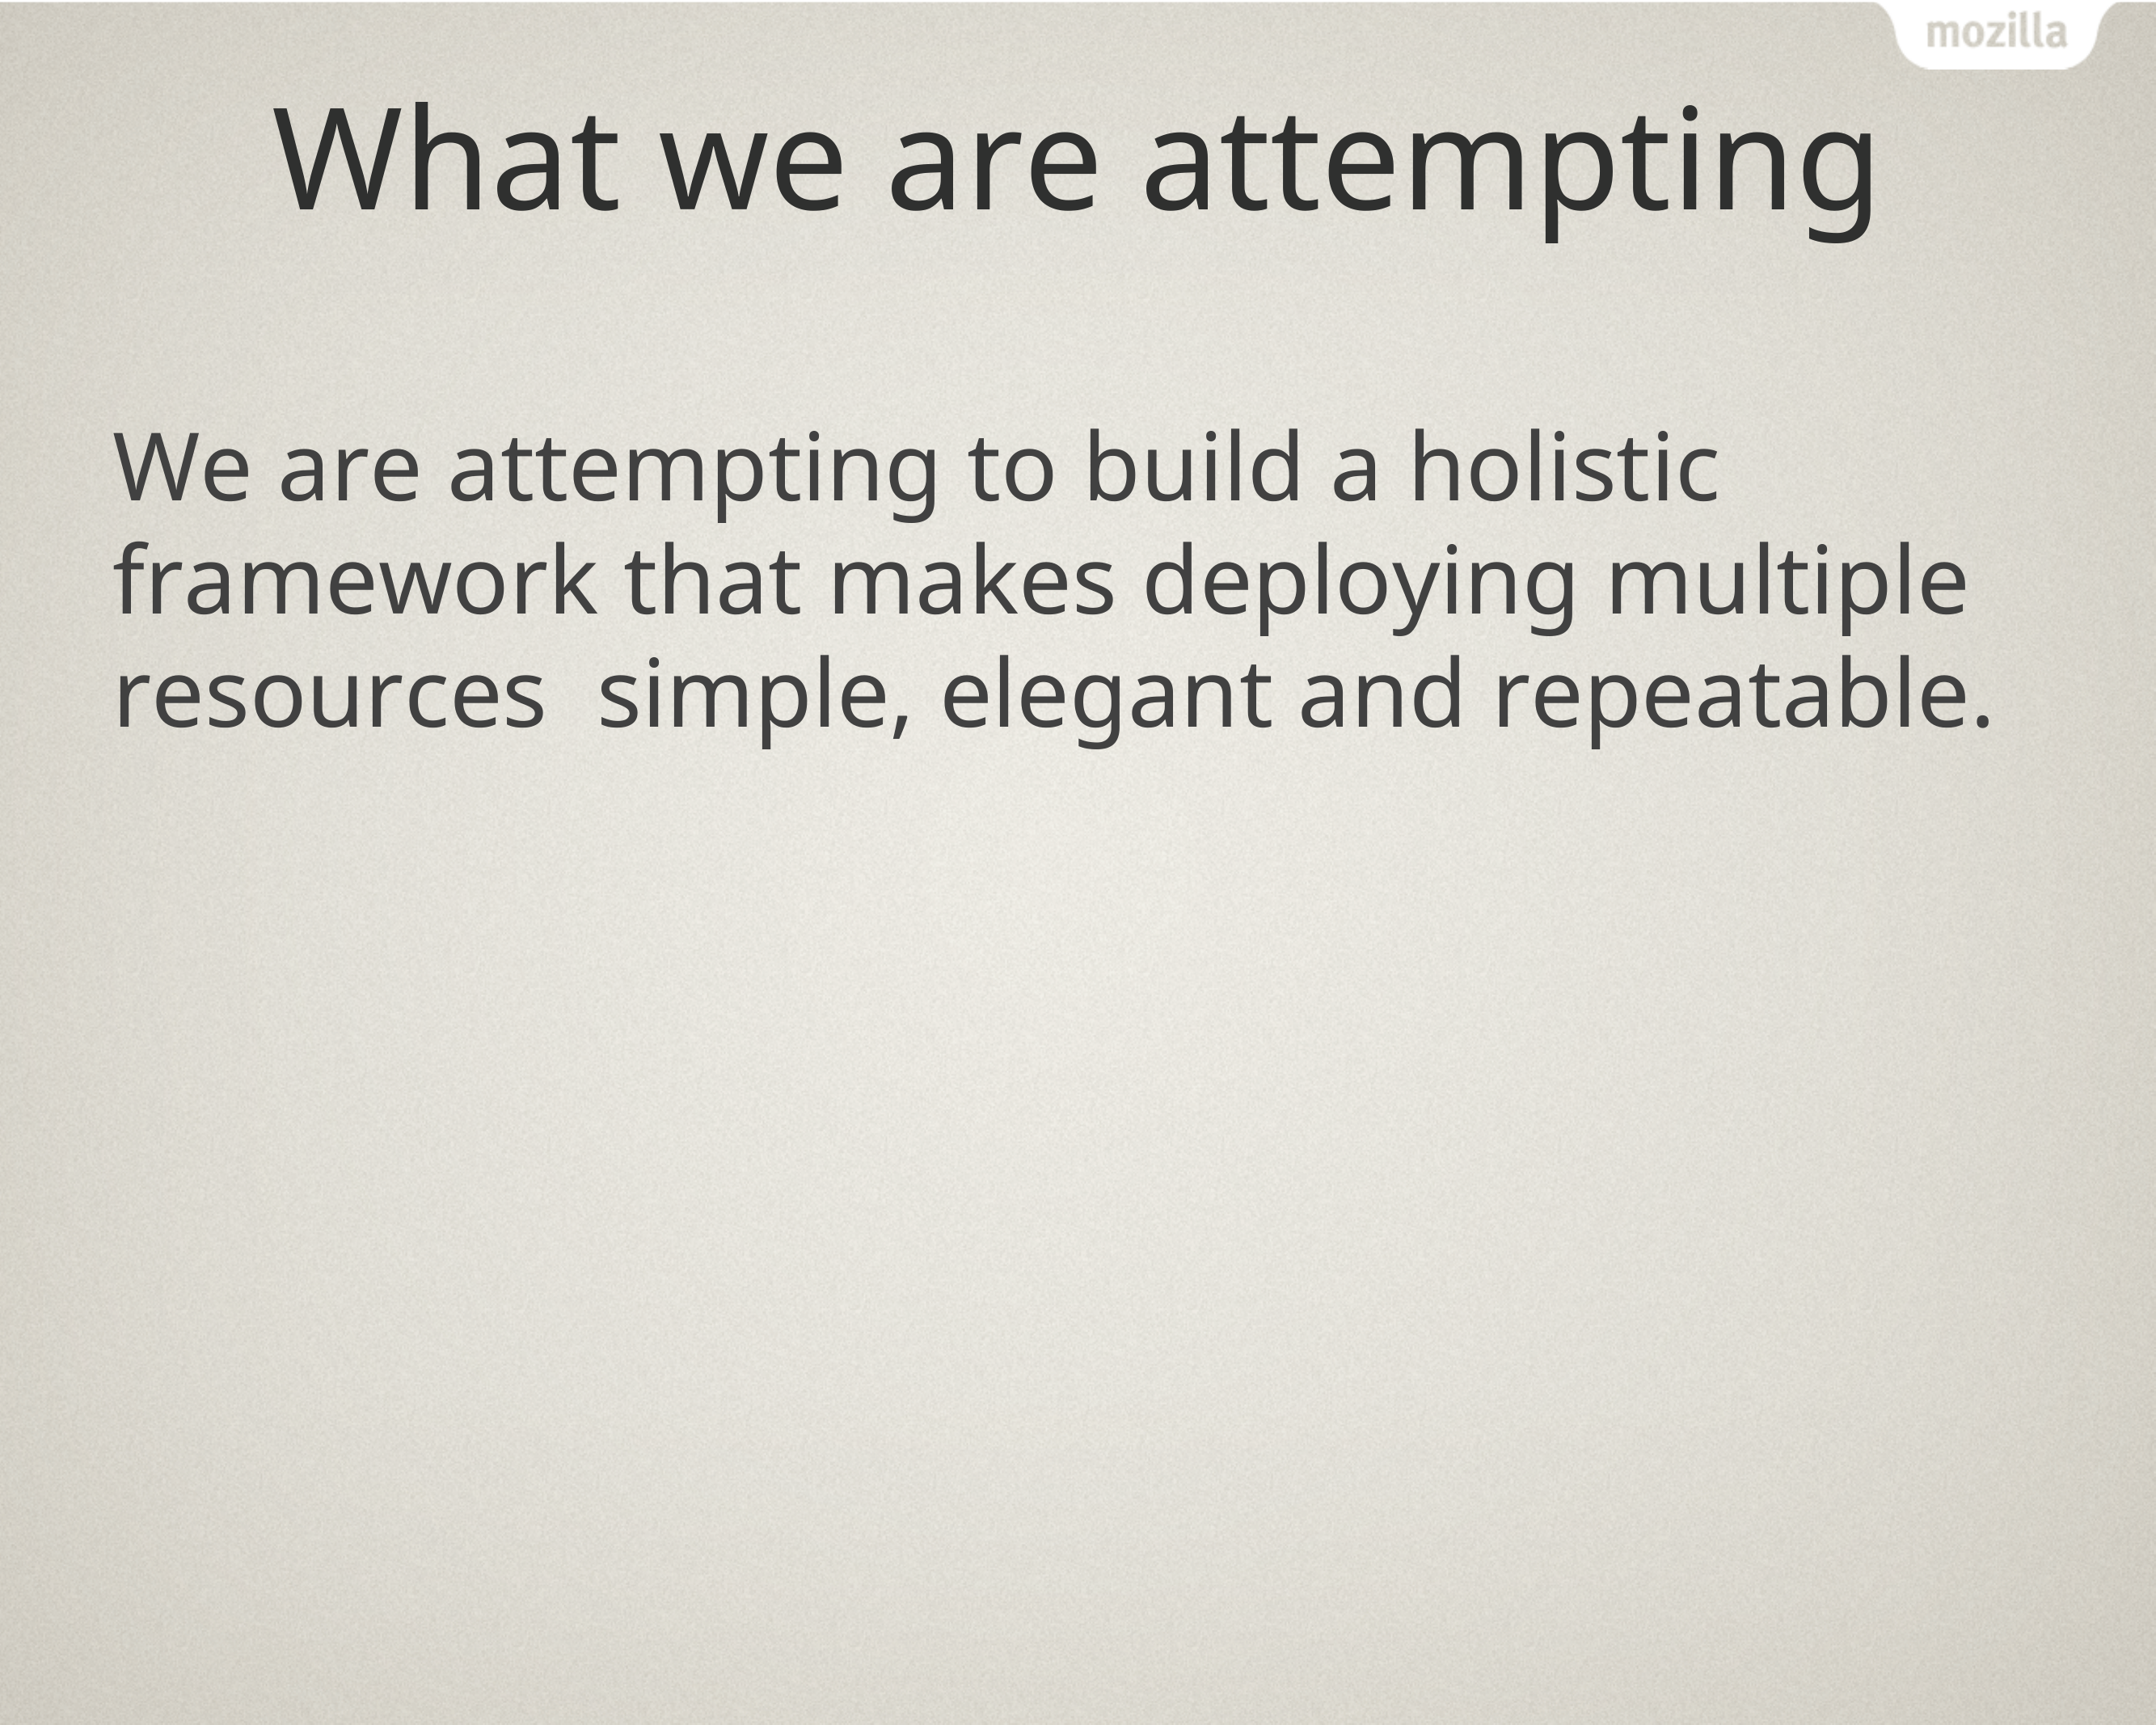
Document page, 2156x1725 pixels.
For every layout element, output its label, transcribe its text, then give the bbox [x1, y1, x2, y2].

picture [0, 0, 2156, 1725]
title What we are attempting [58, 38, 2097, 268]
text_box We are attempting to build a holistic framework that makes deploying multiple resources simple, elegant and repeatable. [100, 400, 2062, 1419]
